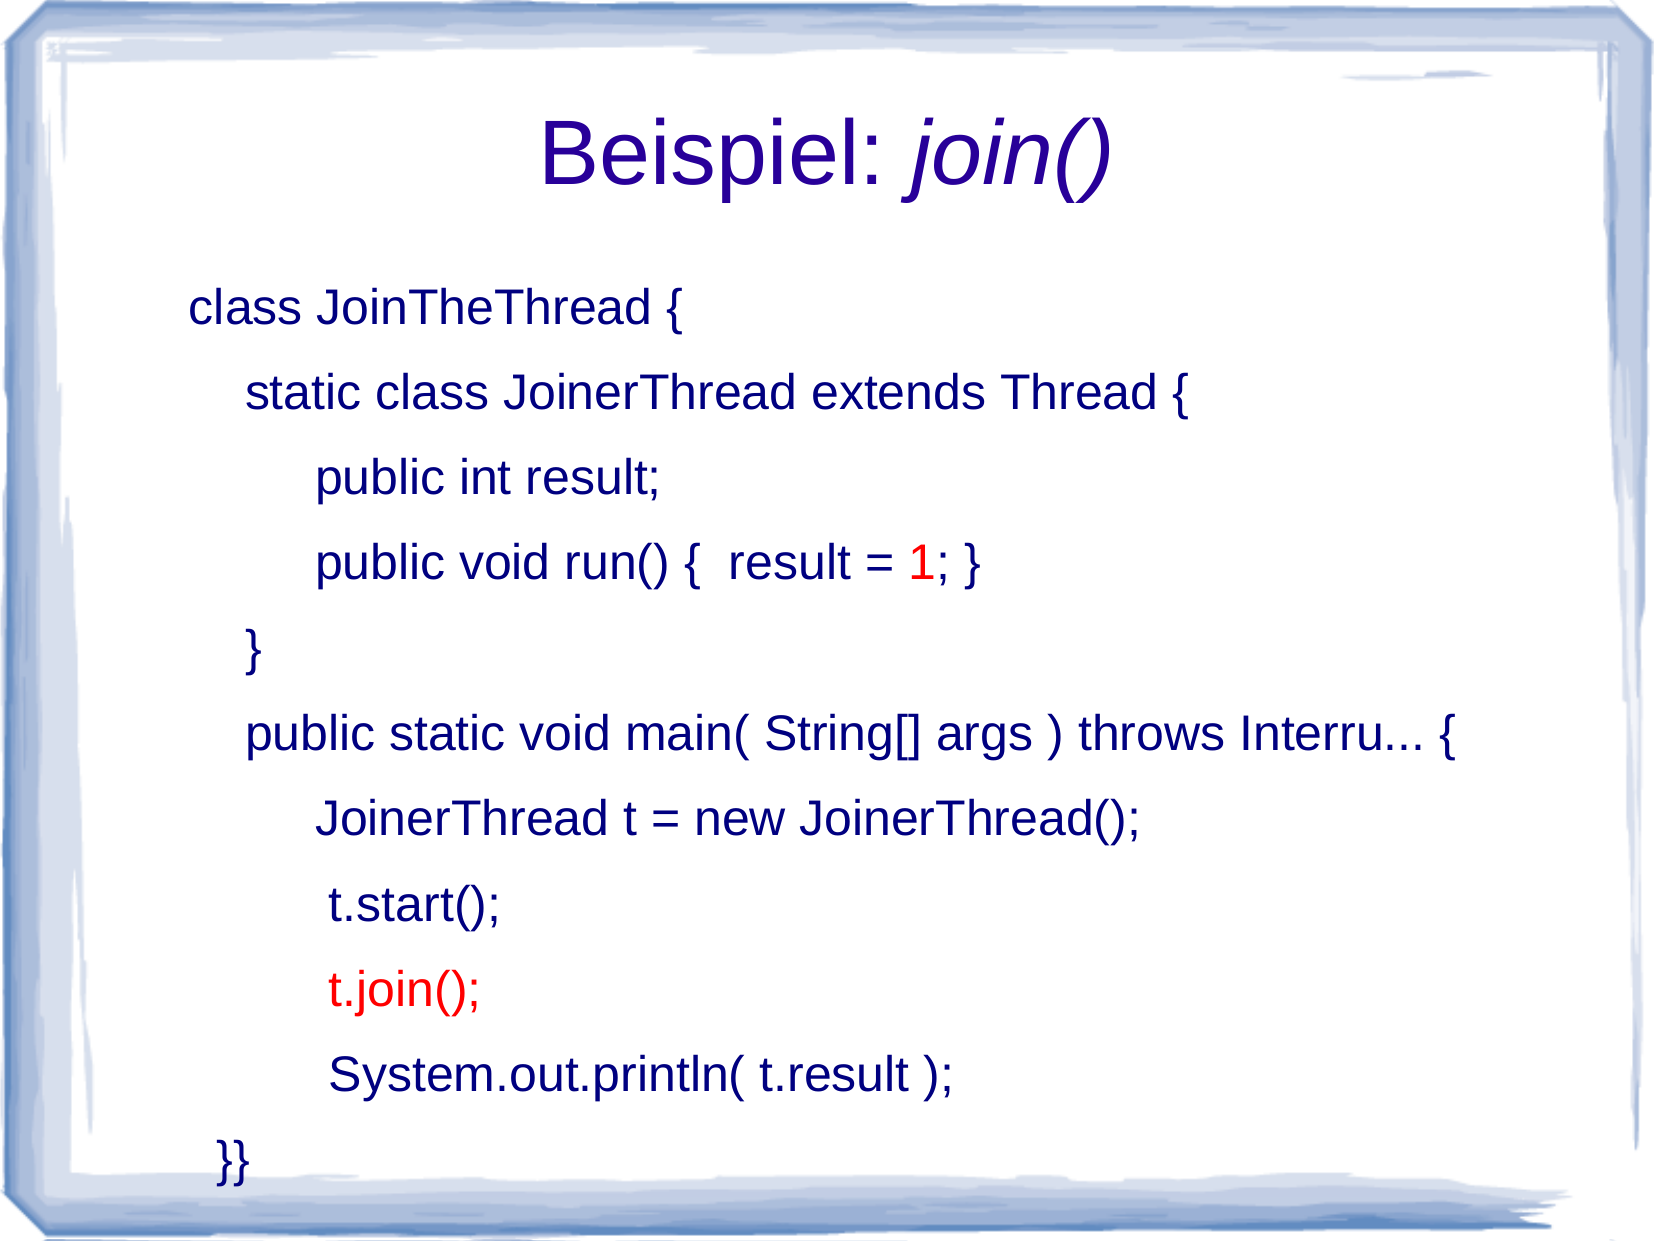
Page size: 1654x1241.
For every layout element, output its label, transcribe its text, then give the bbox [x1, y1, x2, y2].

list class JoinTheThread { static class JoinerThread extends Thread { public int result; public void run() { result = 1; } } public static void main( String[] args ) throws Interru... { JoinerThread t = new JoinerThread(); t.start(); t.join(); System.out.println( t.result ); }} [118, 278, 1571, 1217]
picture [0, 0, 1654, 1241]
title Beispiel: join() [82, 49, 1571, 257]
